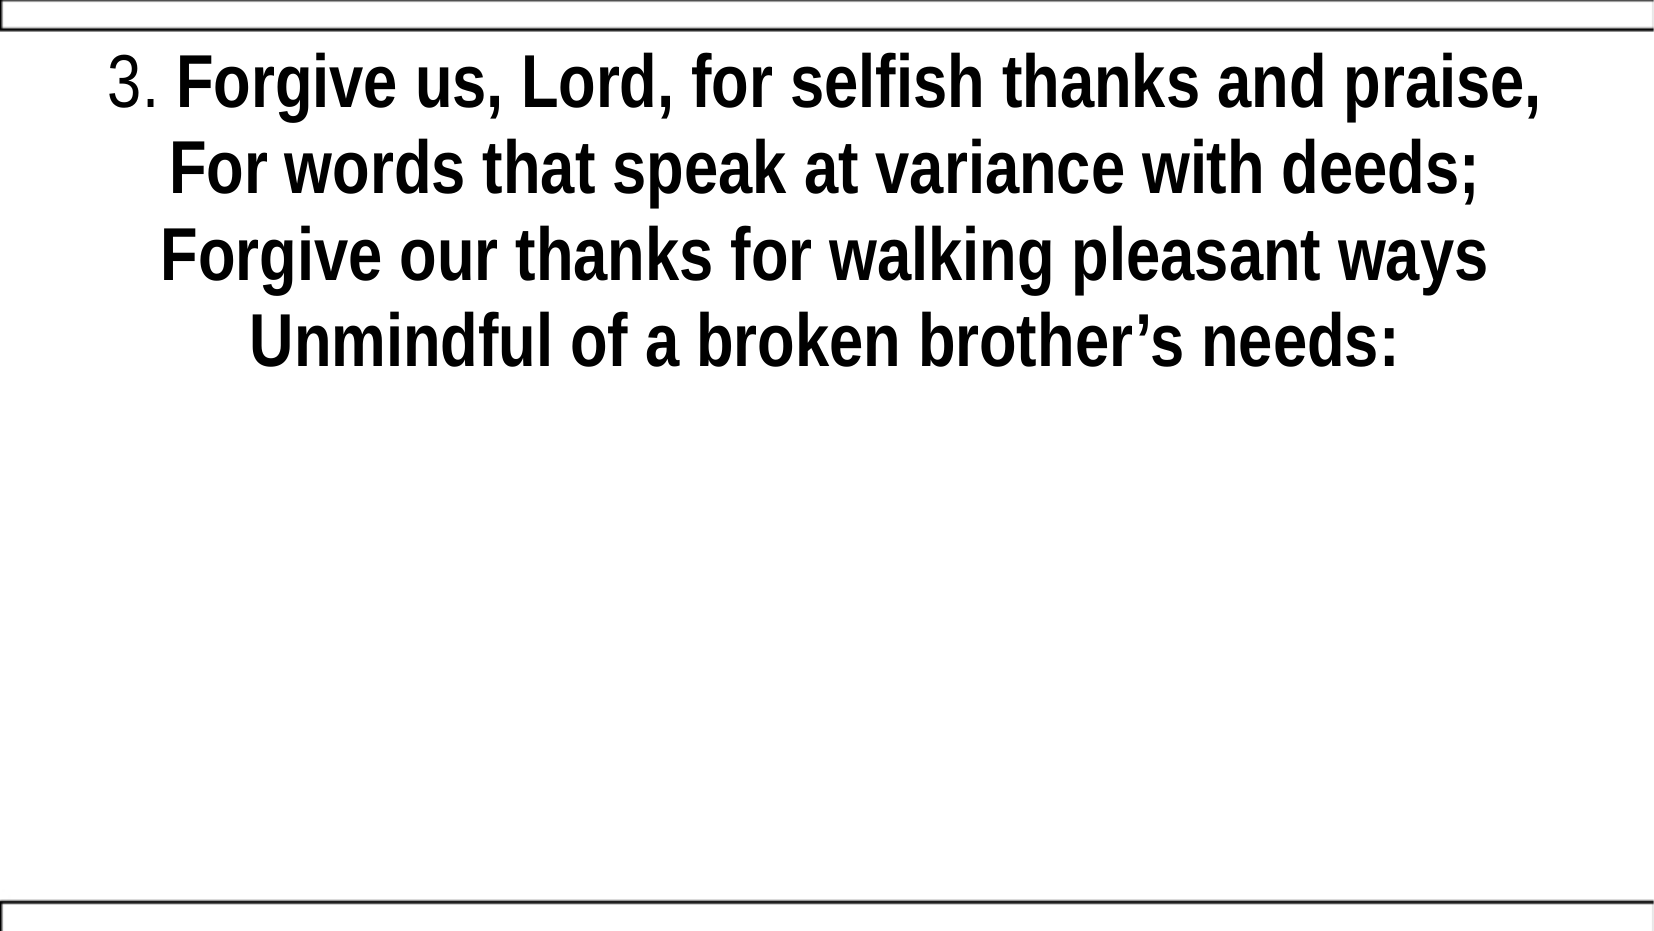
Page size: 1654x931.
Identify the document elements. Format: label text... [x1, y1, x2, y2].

picture [0, 0, 1654, 931]
text_box 3. Forgive us, Lord, for selfish thanks and praise, For words that speak at variance with deeds; Forgive our thanks for walking pleasant ways Unmindful of a broken brother’s needs: [75, 30, 1576, 400]
